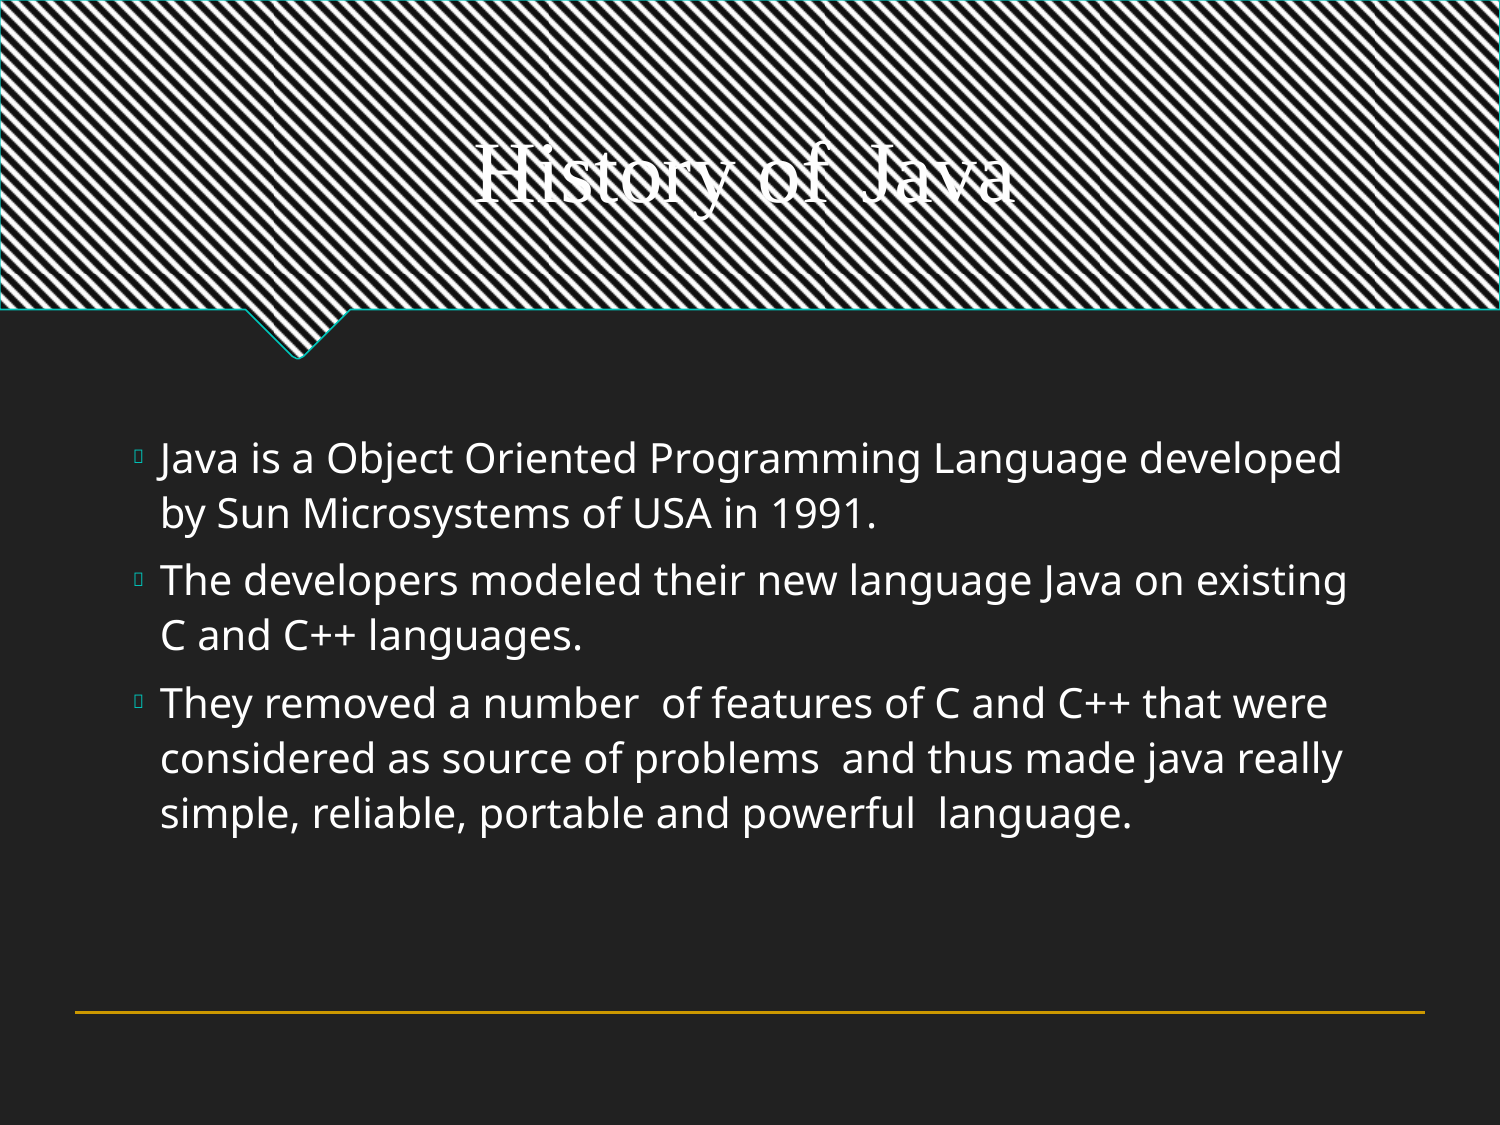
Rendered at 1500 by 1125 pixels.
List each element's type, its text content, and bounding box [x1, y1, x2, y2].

title History of Java [87, 112, 1400, 303]
list Java is a Object Oriented Programming Language developed by Sun Microsystems of USA in 1991. The developers modeled their new language Java on existing C and C++ languages. They removed a number of features of C and C++ that were considered as source of problems and thus made java really simple, reliable, portable and powerful language. [132, 414, 1368, 1125]
picture [1, 1, 1499, 357]
